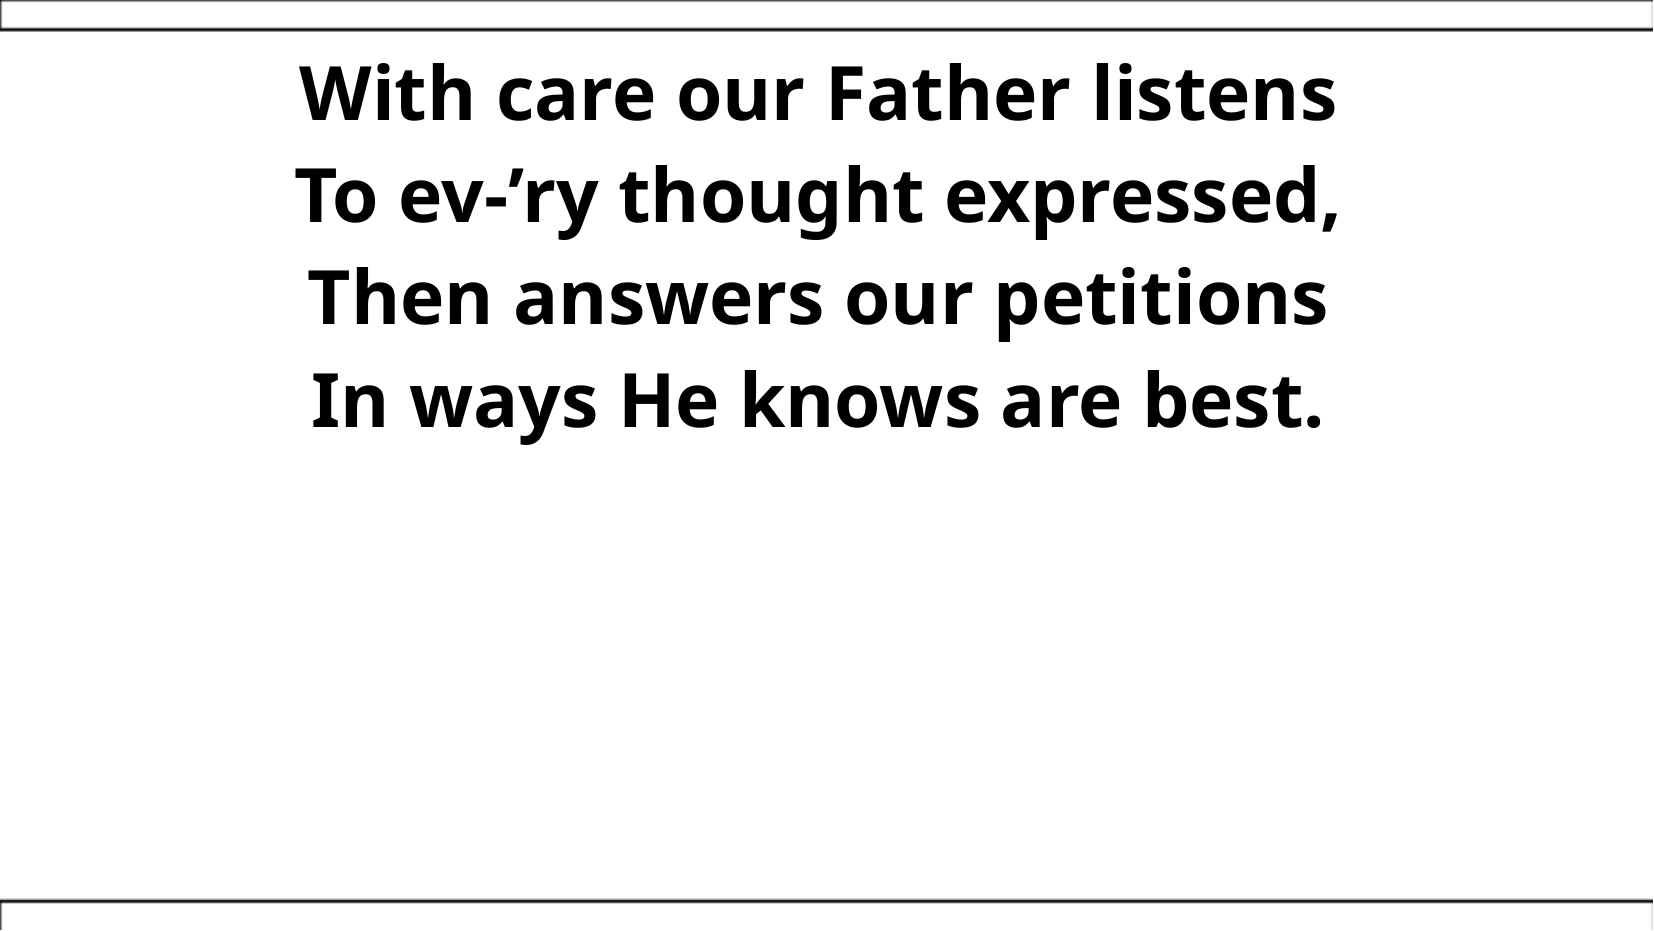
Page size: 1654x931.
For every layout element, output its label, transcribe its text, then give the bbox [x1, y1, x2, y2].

text_box With care our Father listens To ev-’ry thought expressed, Then answers our petitions In ways He knows are best. [46, 32, 1592, 447]
picture [0, 0, 1653, 930]
